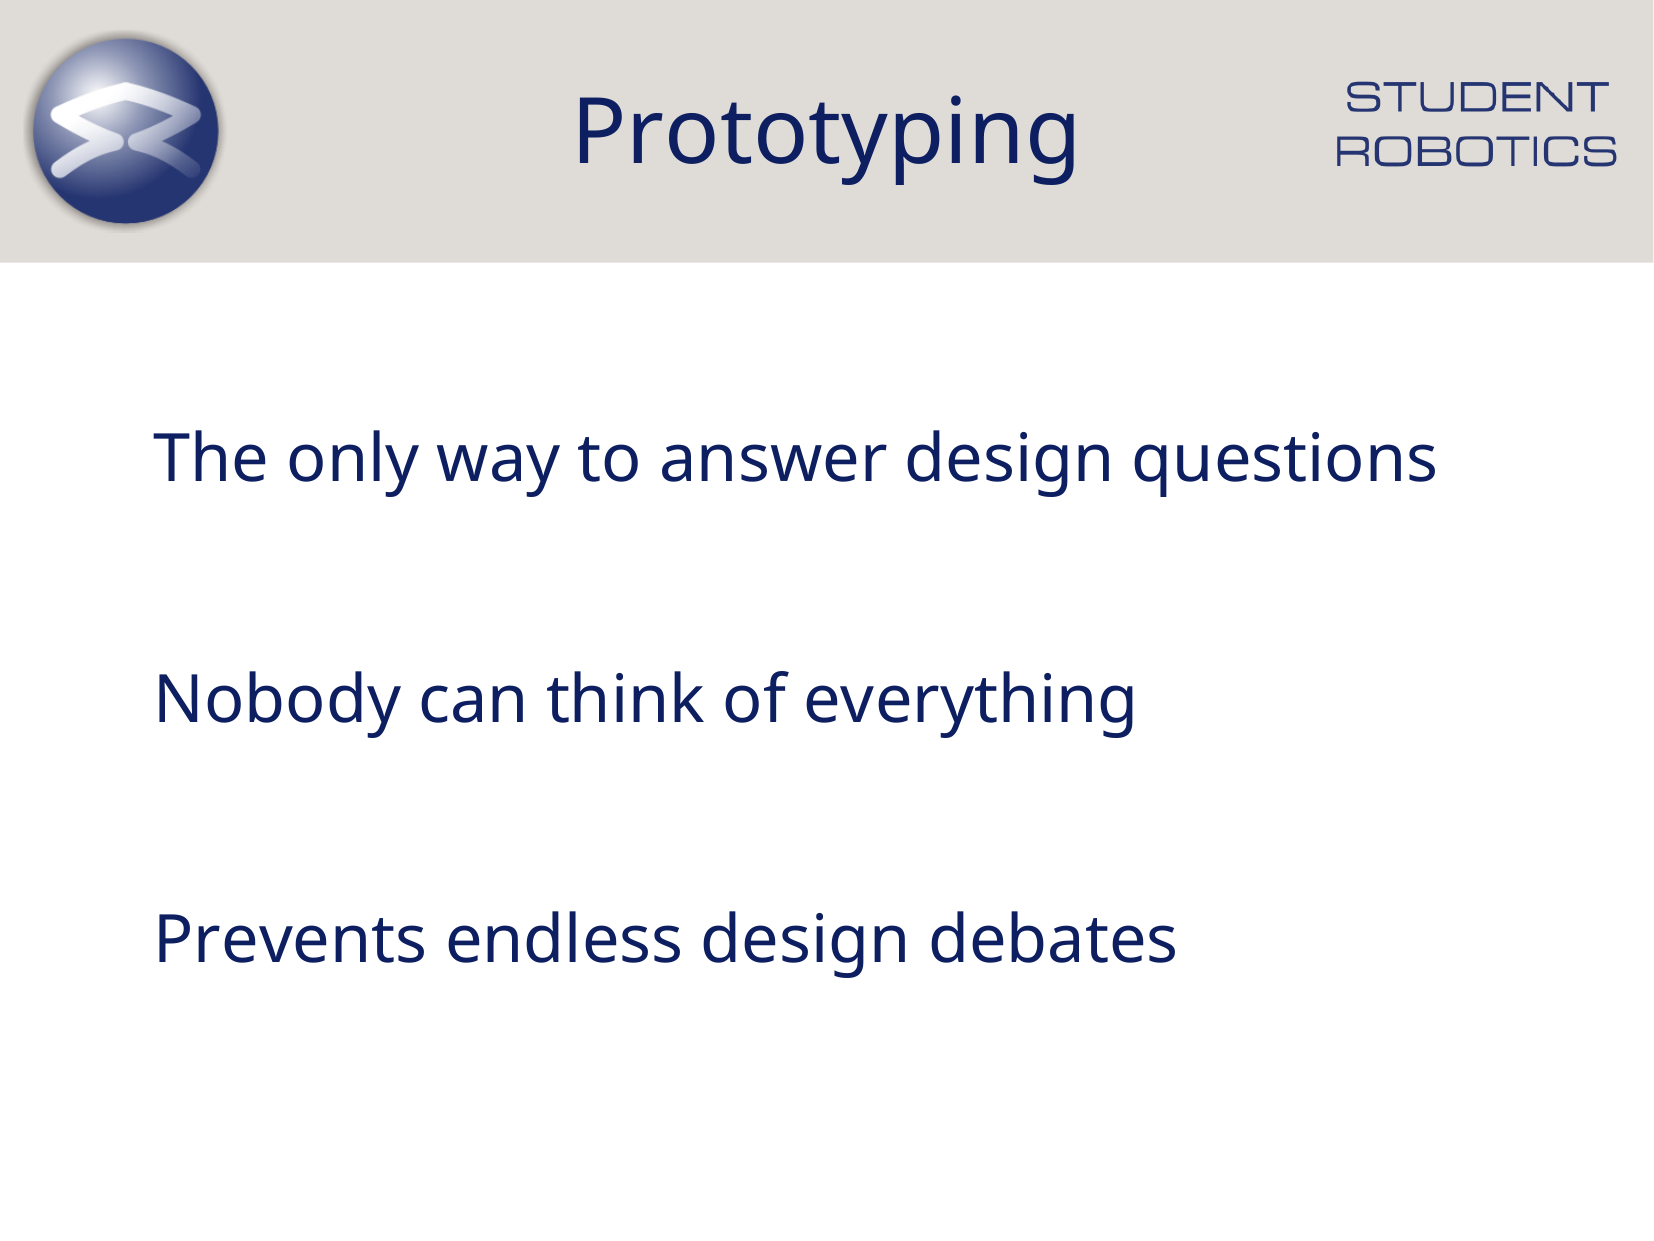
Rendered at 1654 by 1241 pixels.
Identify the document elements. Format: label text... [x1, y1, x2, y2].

picture [1571, 68, 1633, 174]
list The only way to answer design questions Nobody can think of everything Prevents endless design debates [82, 290, 1571, 1109]
picture [9, 19, 82, 245]
title Prototyping [82, 0, 1571, 257]
